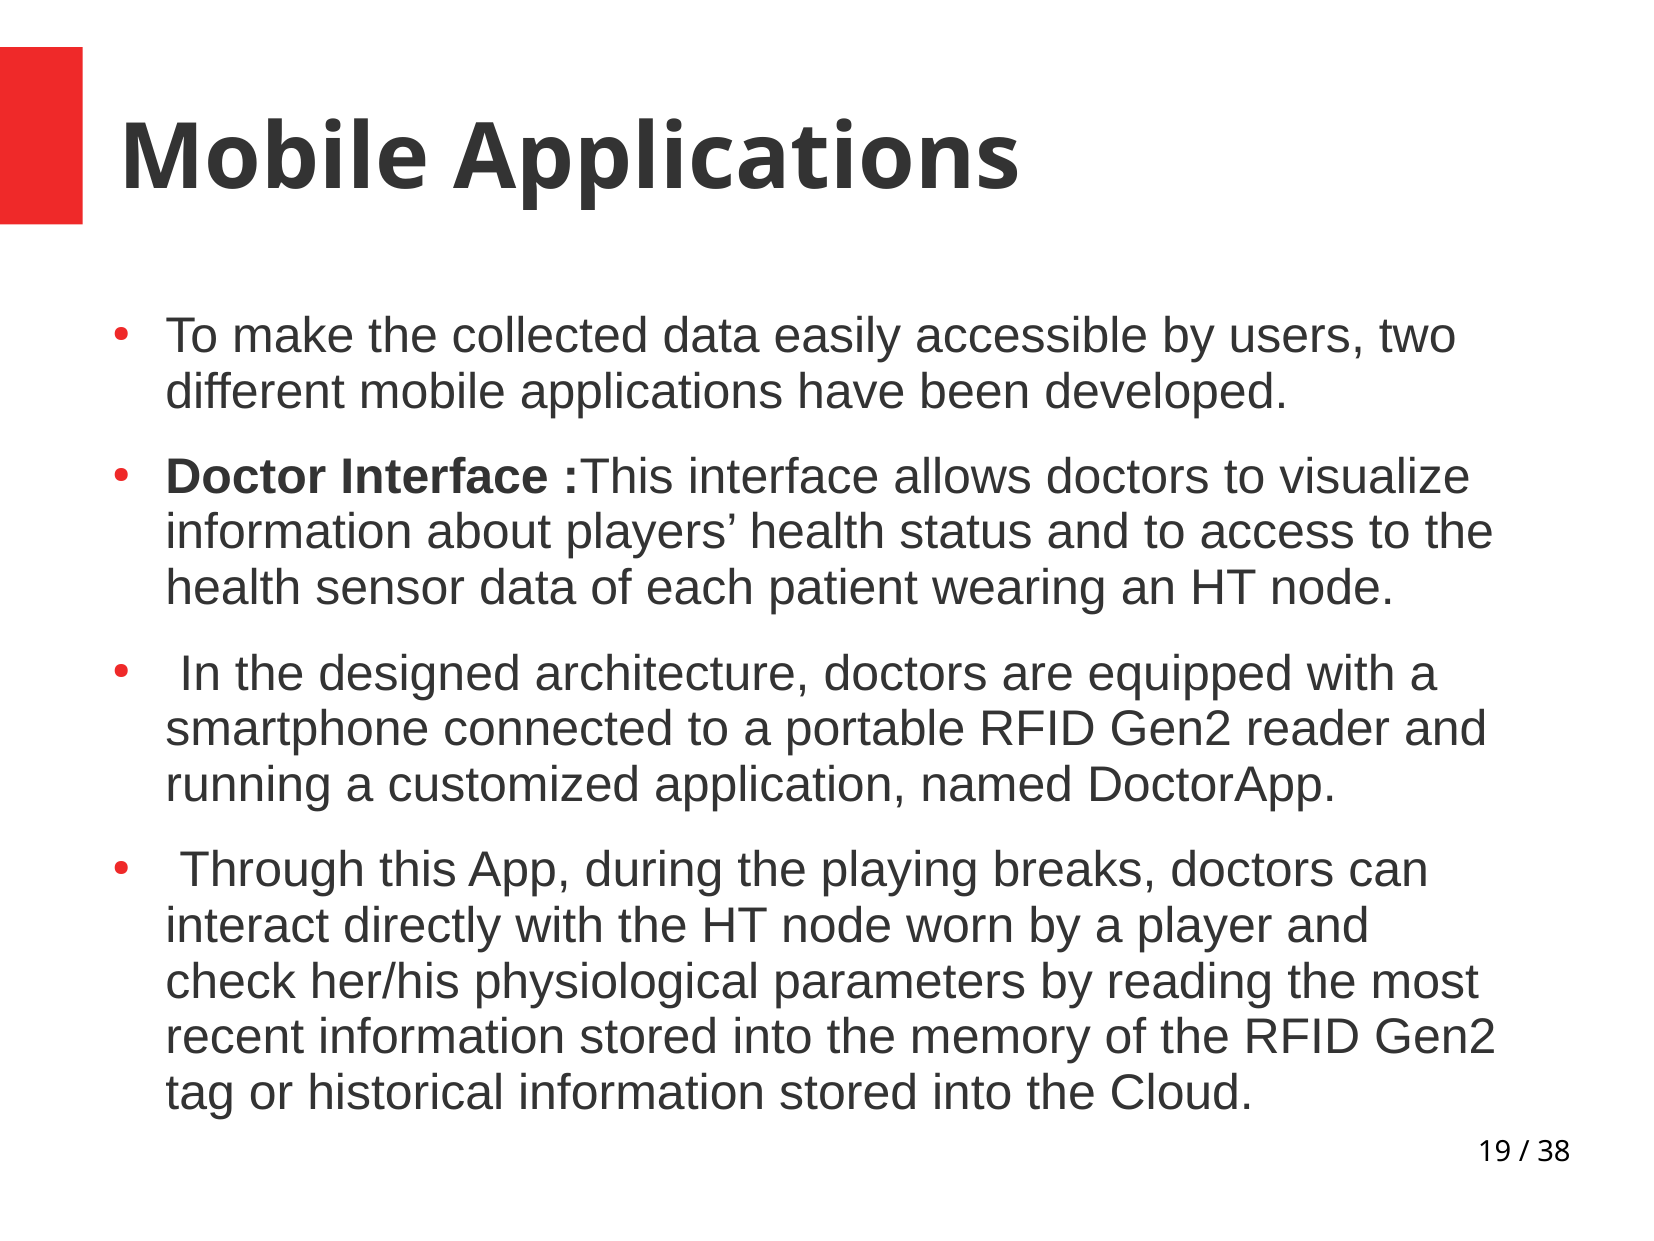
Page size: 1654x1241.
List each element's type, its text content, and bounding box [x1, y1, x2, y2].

title Mobile Applications [118, 49, 1571, 257]
list To make the collected data easily accessible by users, two different mobile applications have been developed. Doctor Interface :This interface allows doctors to visualize information about players’ health status and to access to the health sensor data of each patient wearing an HT node. In the designed architecture, doctors are equipped with a smartphone connected to a portable RFID Gen2 reader and running a customized application, named DoctorApp. Through this App, during the playing breaks, doctors can interact directly with the HT node worn by a player and check her/his physiological parameters by reading the most recent information stored into the memory of the RFID Gen2 tag or historical information stored into the Cloud. [94, 307, 1512, 1027]
